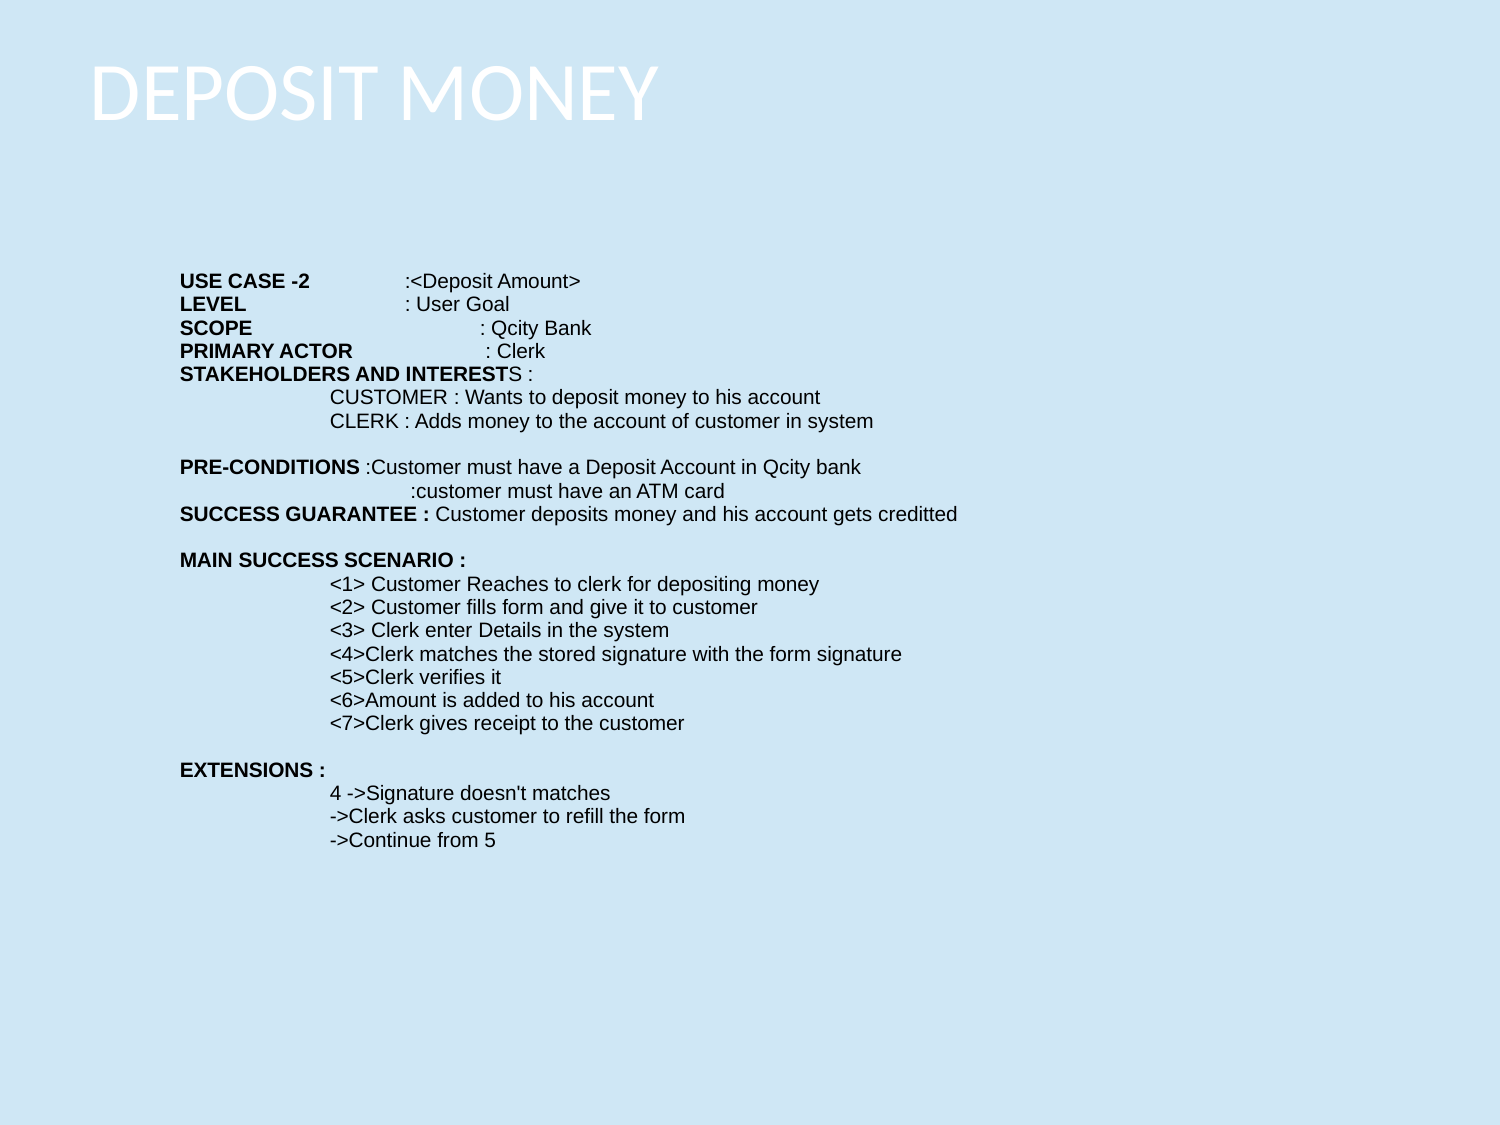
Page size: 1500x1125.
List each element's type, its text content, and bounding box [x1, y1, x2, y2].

text_box USE CASE -2 :<Deposit Amount> LEVEL : User Goal SCOPE : Qcity Bank PRIMARY ACTOR : Clerk STAKEHOLDERS AND INTERESTS : CUSTOMER : Wants to deposit money to his account CLERK : Adds money to the account of customer in system PRE-CONDITIONS :Customer must have a Deposit Account in Qcity bank :customer must have an ATM card SUCCESS GUARANTEE : Customer deposits money and his account gets creditted MAIN SUCCESS SCENARIO : <1> Customer Reaches to clerk for depositing money <2> Customer fills form and give it to customer <3> Clerk enter Details in the system <4>Clerk matches the stored signature with the form signature <5>Clerk verifies it <6>Amount is added to his account <7>Clerk gives receipt to the customer EXTENSIONS : 4 ->Signature doesn't matches ->Clerk asks customer to refill the form ->Continue from 5 [165, 262, 1201, 884]
title DEPOSIT MONEY [75, 29, 1425, 217]
list [75, 262, 1425, 1005]
